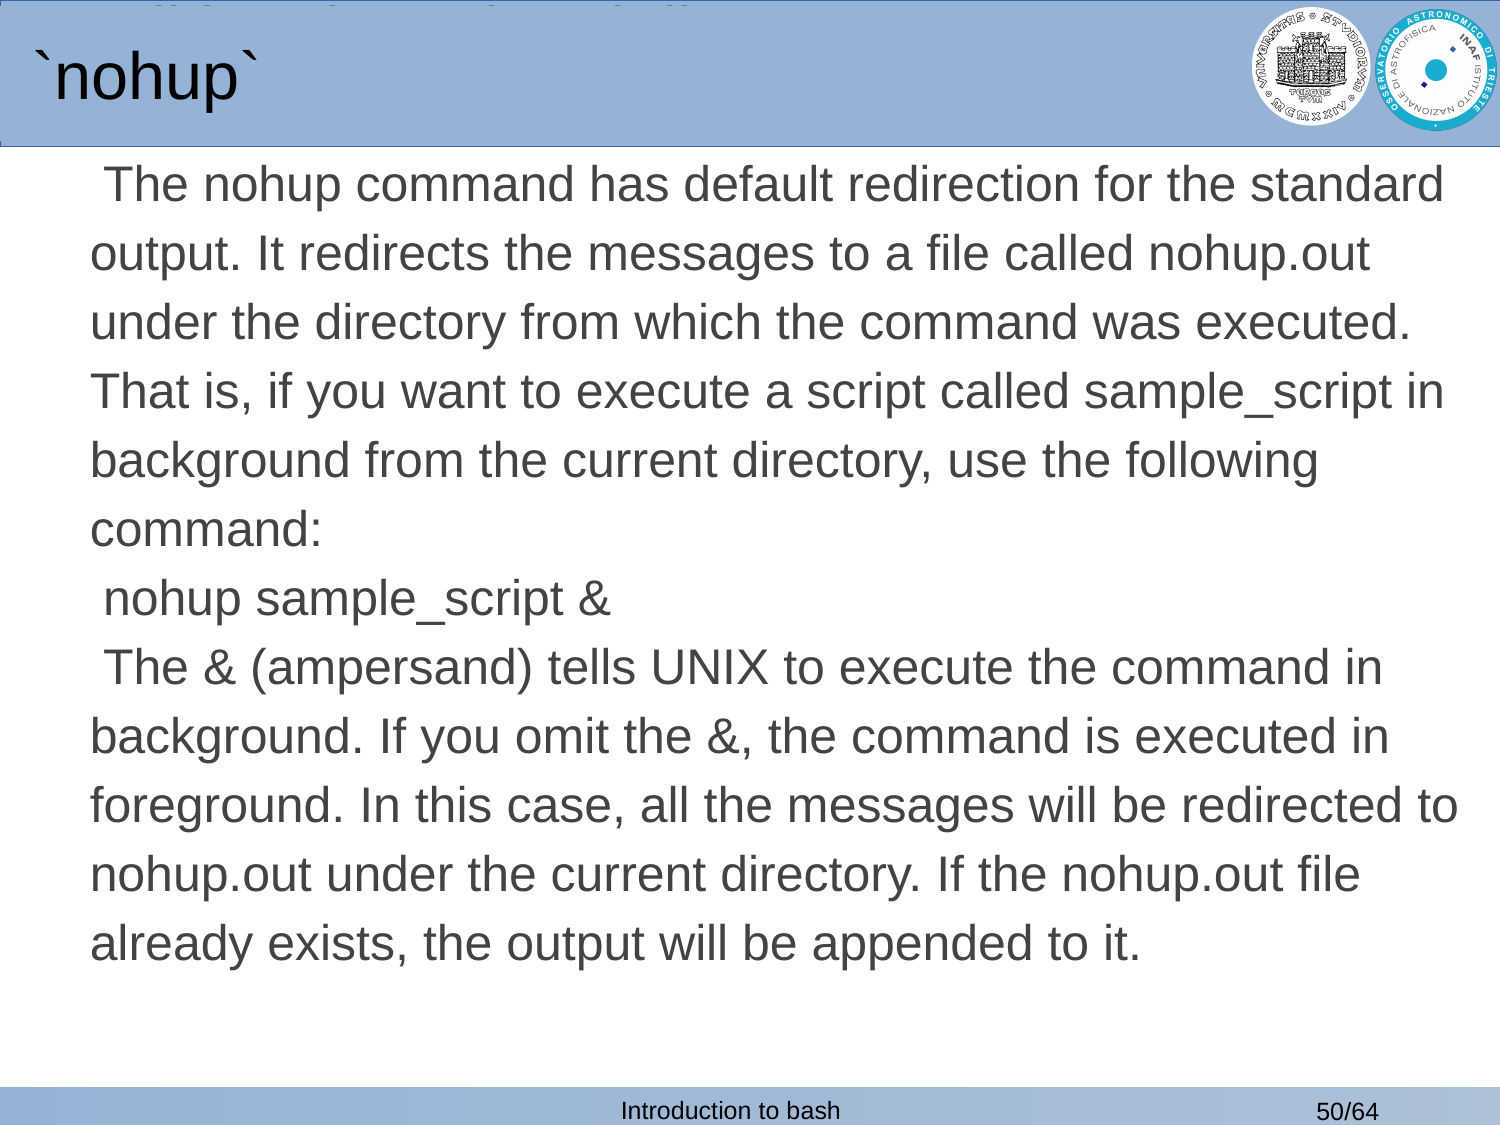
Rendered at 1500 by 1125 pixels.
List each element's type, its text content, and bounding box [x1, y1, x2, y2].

title Traditional service delivery [0, 0, 1500, 134]
list The nohup command has default redirection for the standard output. It redirects the messages to a file called nohup.out under the directory from which the command was executed. That is, if you want to execute a script called sample_script in background from the current directory, use the following command: nohup sample_script & The & (ampersand) tells UNIX to execute the command in background. If you omit the &, the command is executed in foreground. In this case, all the messages will be redirected to nohup.out under the current directory. If the nohup.out file already exists, the output will be appended to it. [0, 134, 1500, 1012]
text_box `nohup` [0, 5, 1232, 134]
